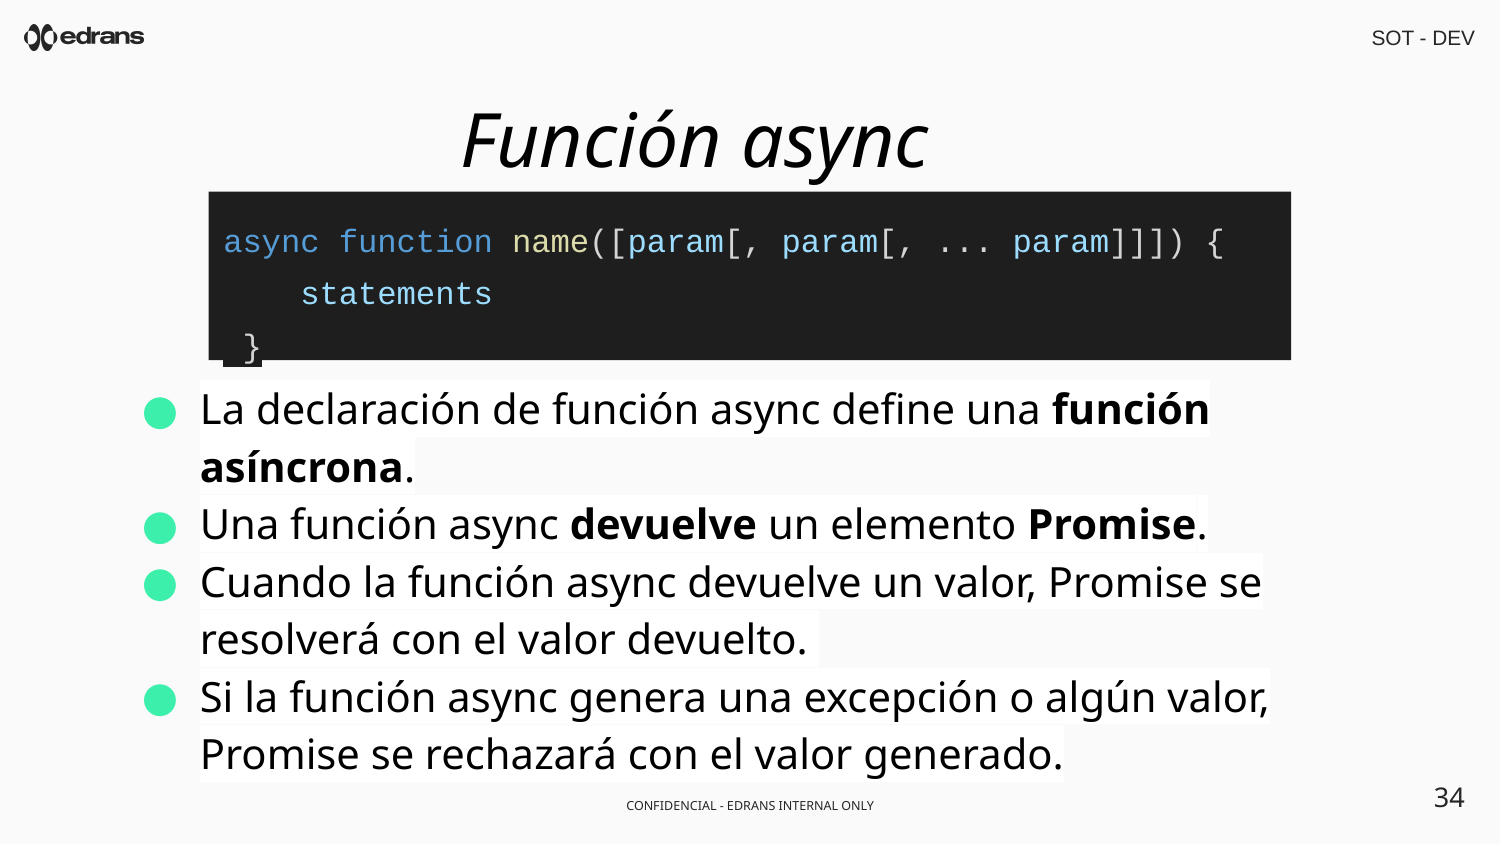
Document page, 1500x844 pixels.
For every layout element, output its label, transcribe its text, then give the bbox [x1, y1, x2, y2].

text_box La declaración de función async define una función asíncrona. Una función async devuelve un elemento Promise. Cuando la función async devuelve un valor, Promise se resolverá con el valor devuelto. Si la función async genera una excepción o algún valor, Promise se rechazará con el valor generado. [110, 360, 1358, 737]
text_box CONFIDENCIAL - EDRANS INTERNAL ONLY [613, 797, 887, 814]
text_box async function name([param[, param[, ... param]]]) { statements } [208, 191, 1292, 361]
text_box SOT - DEV [1266, 24, 1475, 51]
slide_number <número> [1389, 764, 1480, 830]
picture [24, 24, 144, 51]
text_box Función async [240, 77, 1170, 191]
